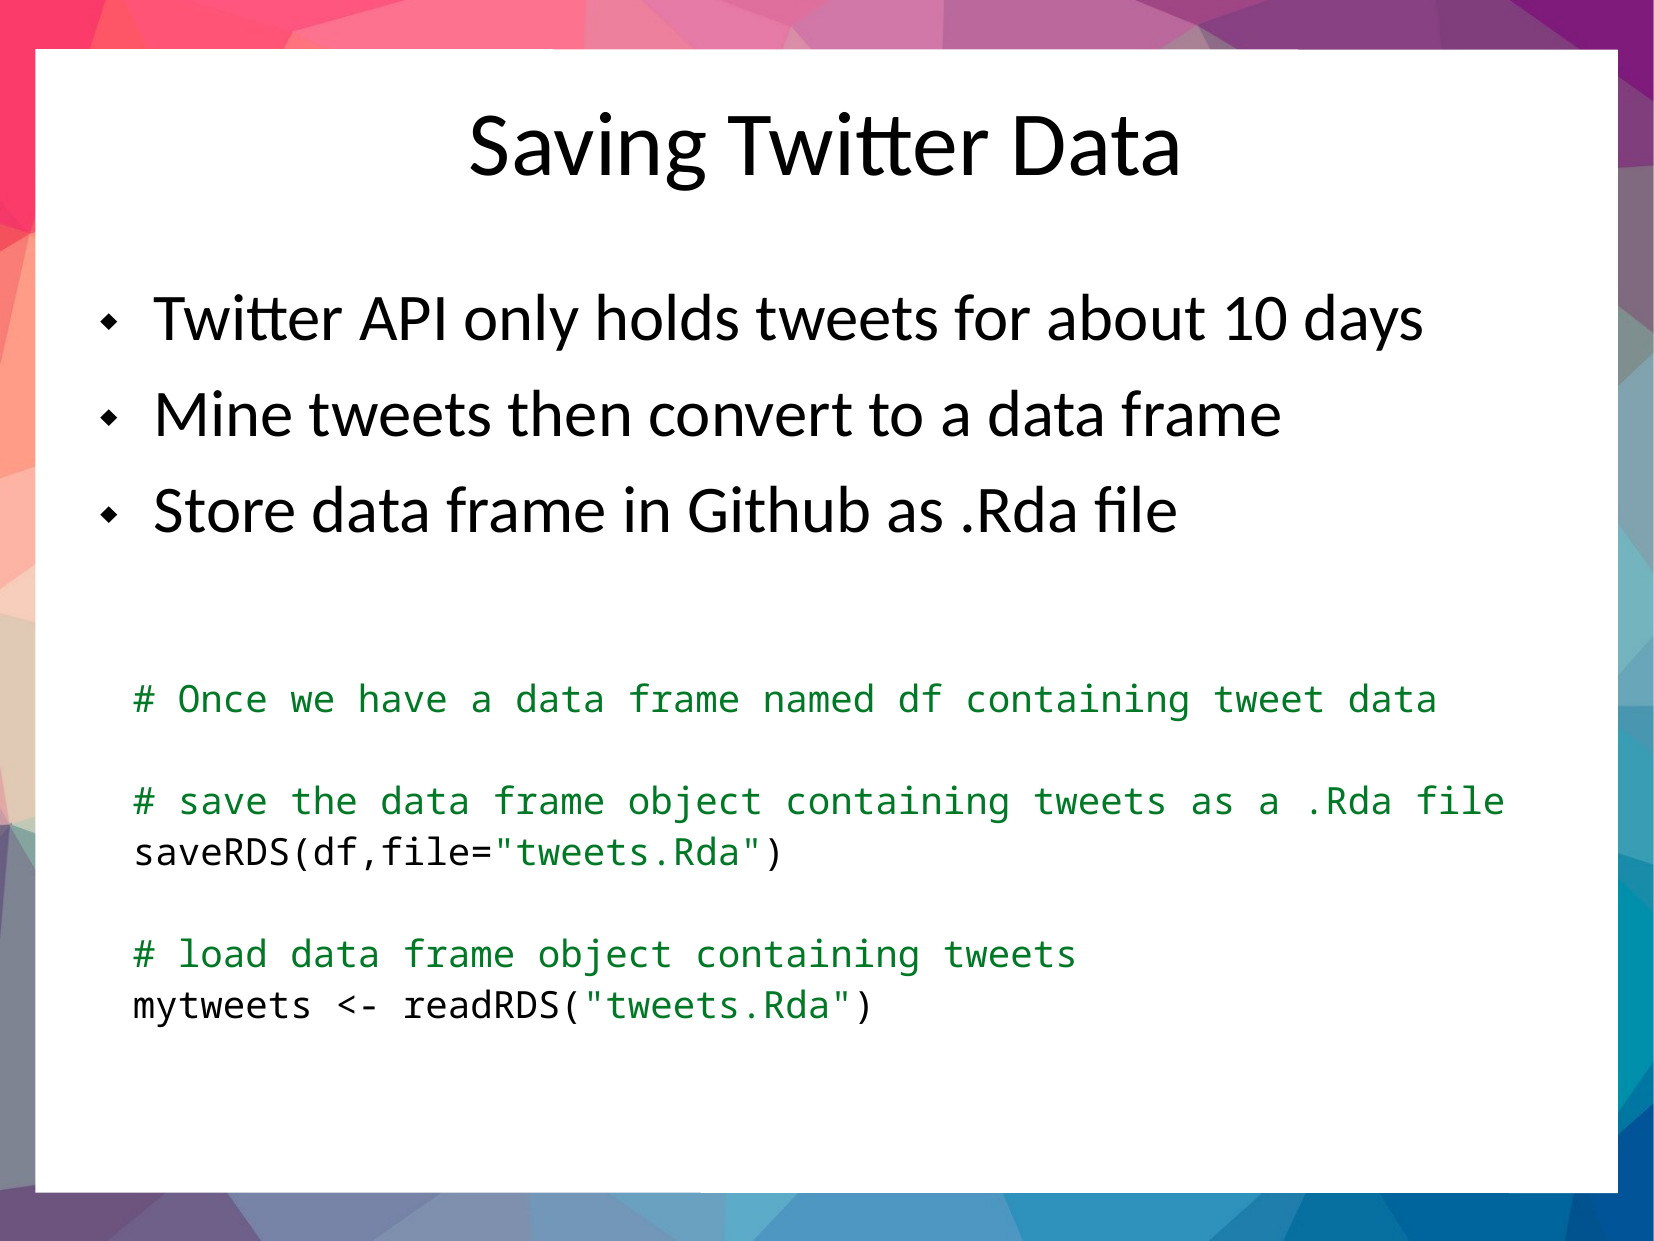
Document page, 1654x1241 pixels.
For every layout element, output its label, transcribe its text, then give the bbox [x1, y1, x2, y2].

text_box # Once we have a data frame named df containing tweet data # save the data frame object containing tweets as a .Rda file saveRDS(df,file="tweets.Rda") # load data frame object containing tweets mytweets <- readRDS("tweets.Rda") [118, 614, 1524, 1146]
list Twitter API only holds tweets for about 10 days Mine tweets then convert to a data frame Store data frame in Github as .Rda file [82, 290, 1571, 1010]
title Saving Twitter Data [82, 49, 1571, 257]
picture [1385, 1106, 1654, 1241]
picture [0, 0, 1654, 1241]
